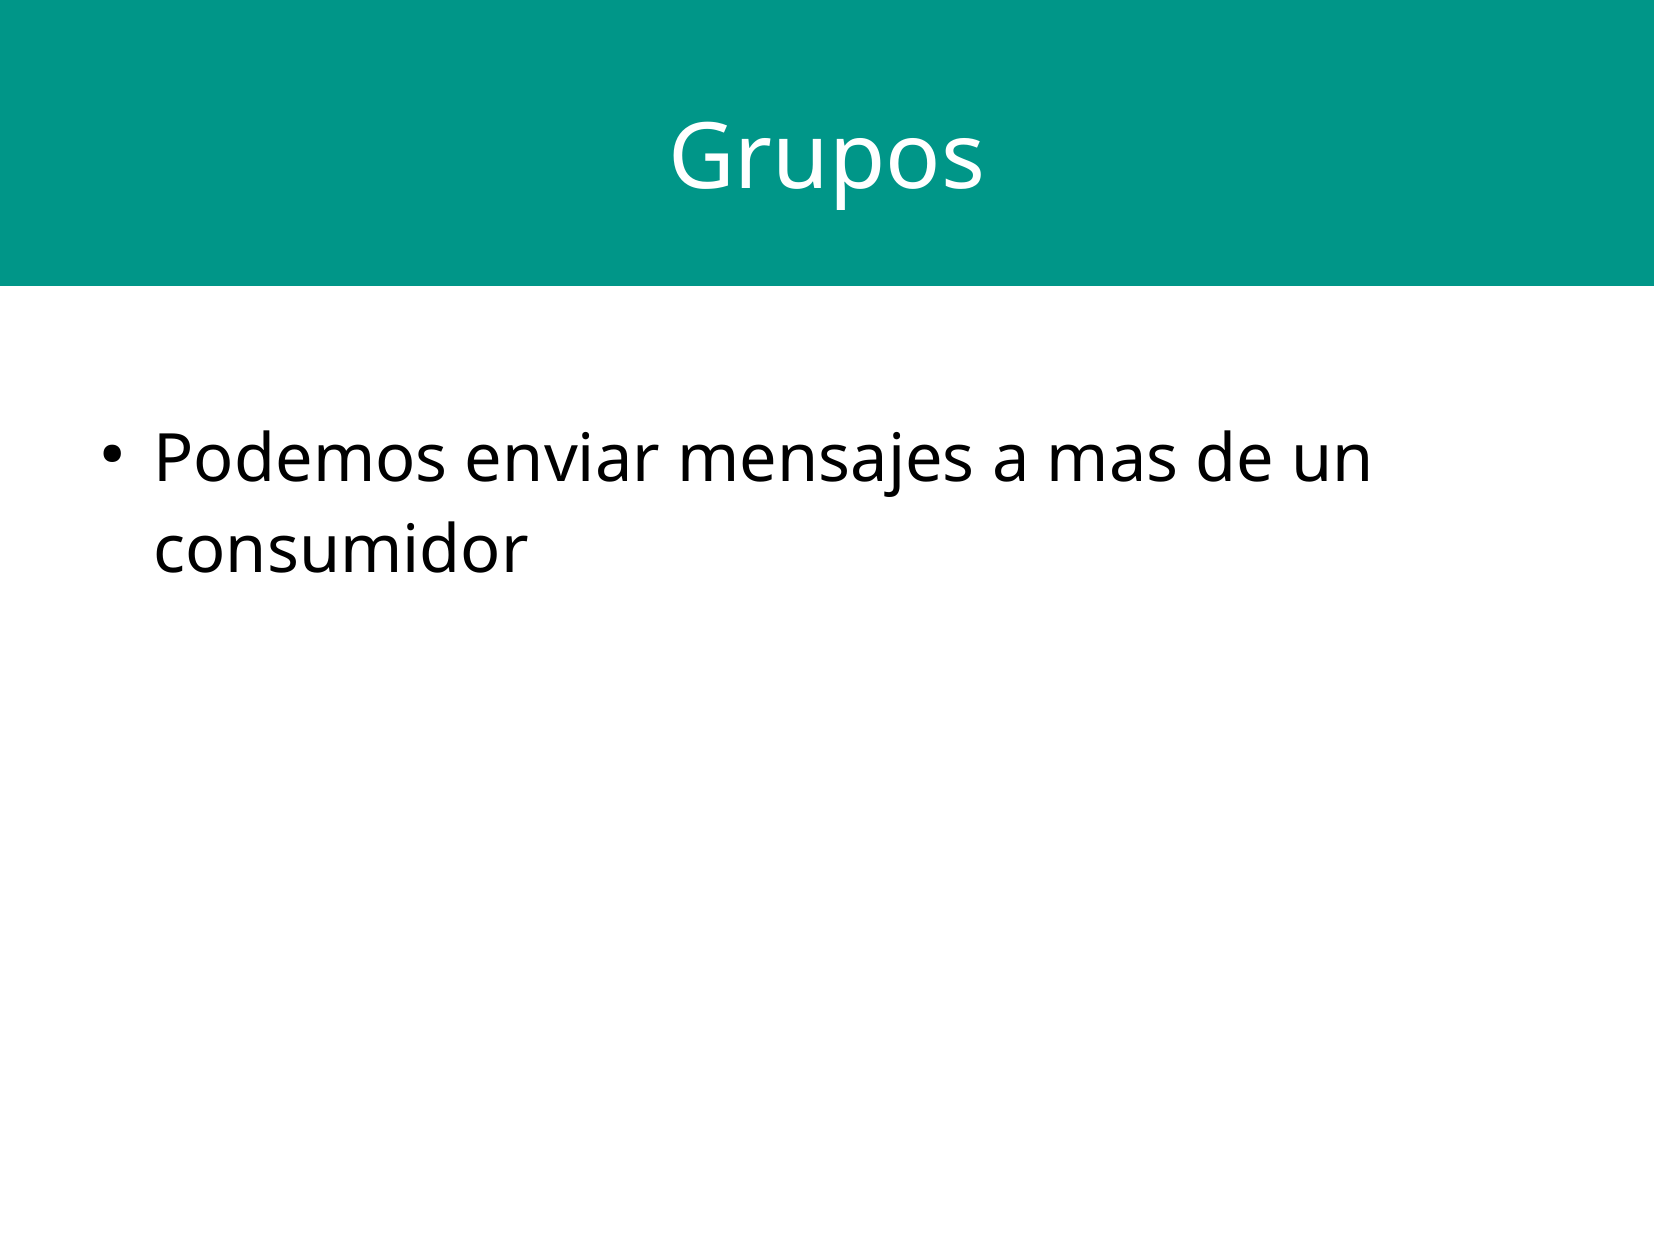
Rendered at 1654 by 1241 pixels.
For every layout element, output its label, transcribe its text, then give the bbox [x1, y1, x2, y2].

list Podemos enviar mensajes a mas de un consumidor [82, 290, 1571, 1010]
title Grupos [82, 49, 1571, 257]
